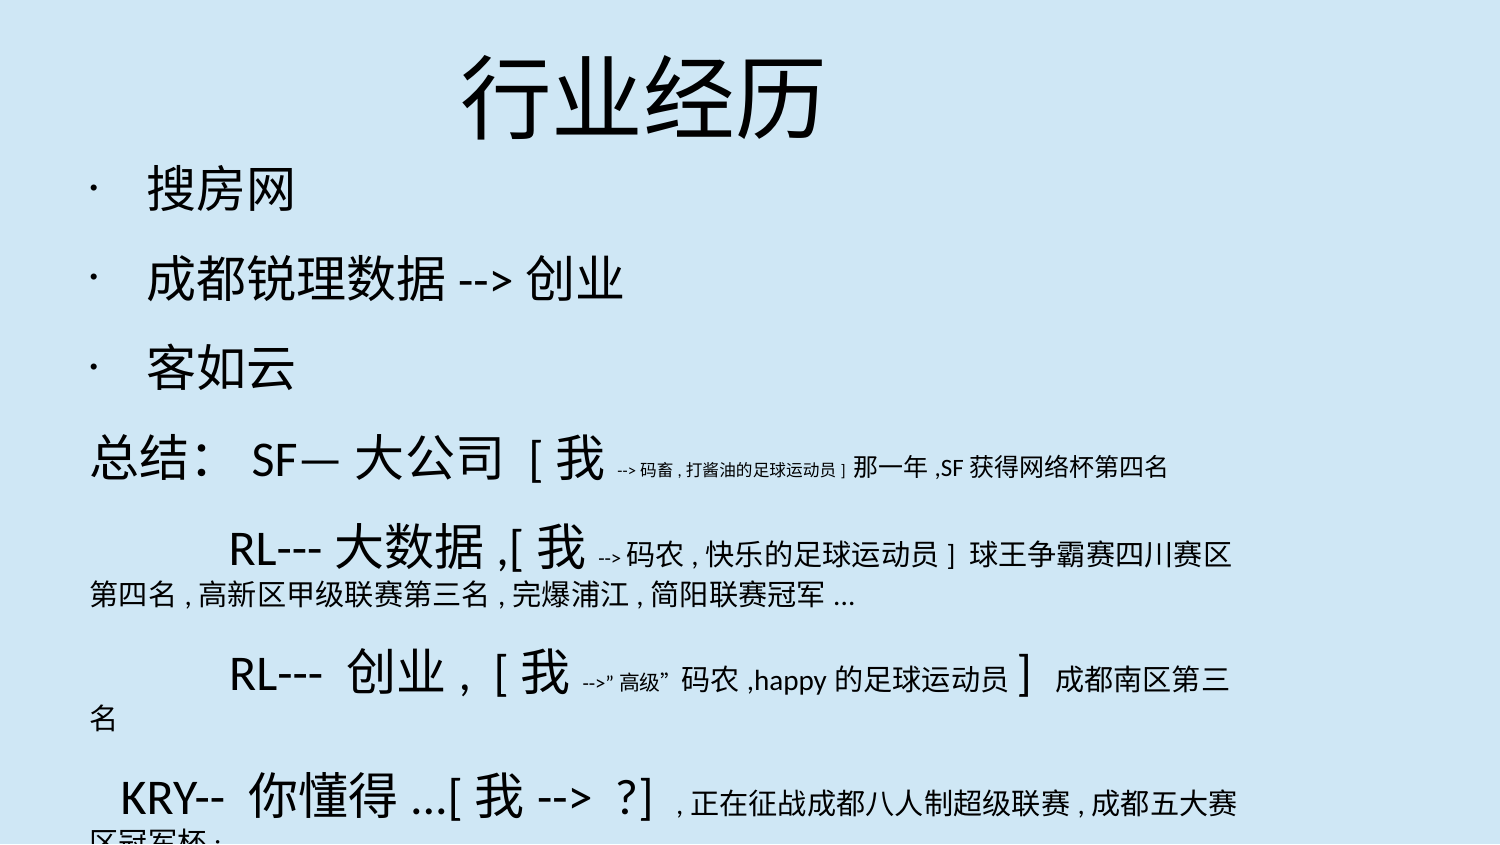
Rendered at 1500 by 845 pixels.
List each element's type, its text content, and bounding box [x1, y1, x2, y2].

title 行业经历 [135, 33, 1152, 103]
list 搜房网 成都锐理数据-->创业 客如云 总结：SF—大公司 [我-->码畜,打酱油的足球运动员] 那一年,SF获得网络杯第四名 RL---大数据,[我-->码农,快乐的足球运动员] 球王争霸赛四川赛区第四名,高新区甲级联赛第三名,完爆浦江,简阳联赛冠军... RL--- 创业, [我-->”高级”码农,happy的足球运动员] 成都南区第三名 KRY-- 你懂得...[我--> ?] ,正在征战成都八人制超级联赛,成都五大赛区冠军杯; [75, 150, 1258, 730]
